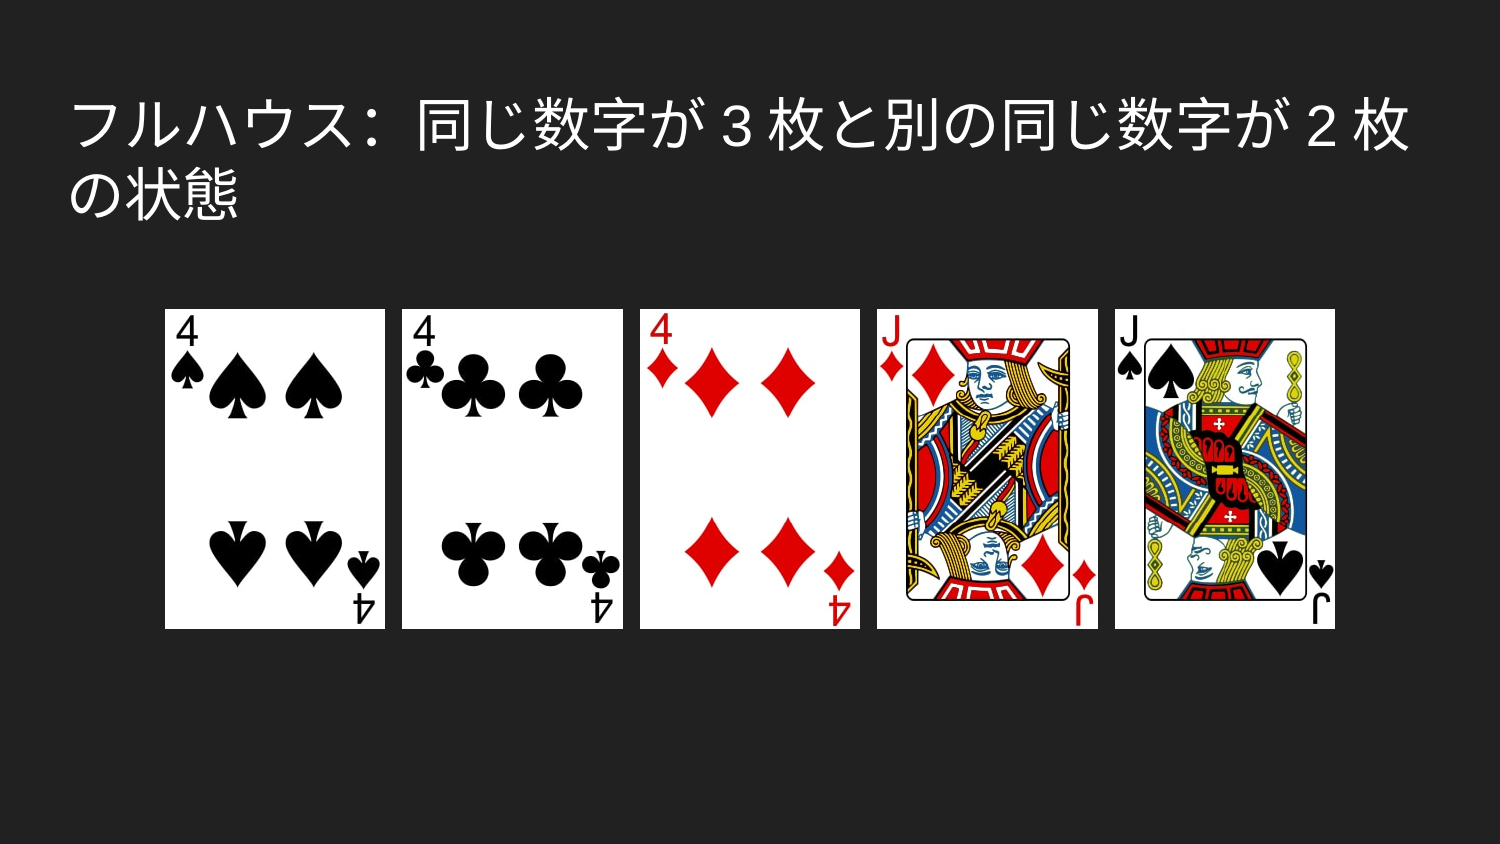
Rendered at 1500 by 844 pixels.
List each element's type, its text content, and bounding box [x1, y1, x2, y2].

picture [877, 309, 1098, 629]
picture [640, 309, 860, 629]
picture [402, 309, 623, 629]
title フルハウス：同じ数字が3枚と別の同じ数字が2枚の状態 [51, 72, 1449, 167]
picture [165, 309, 385, 629]
picture [1115, 309, 1335, 629]
